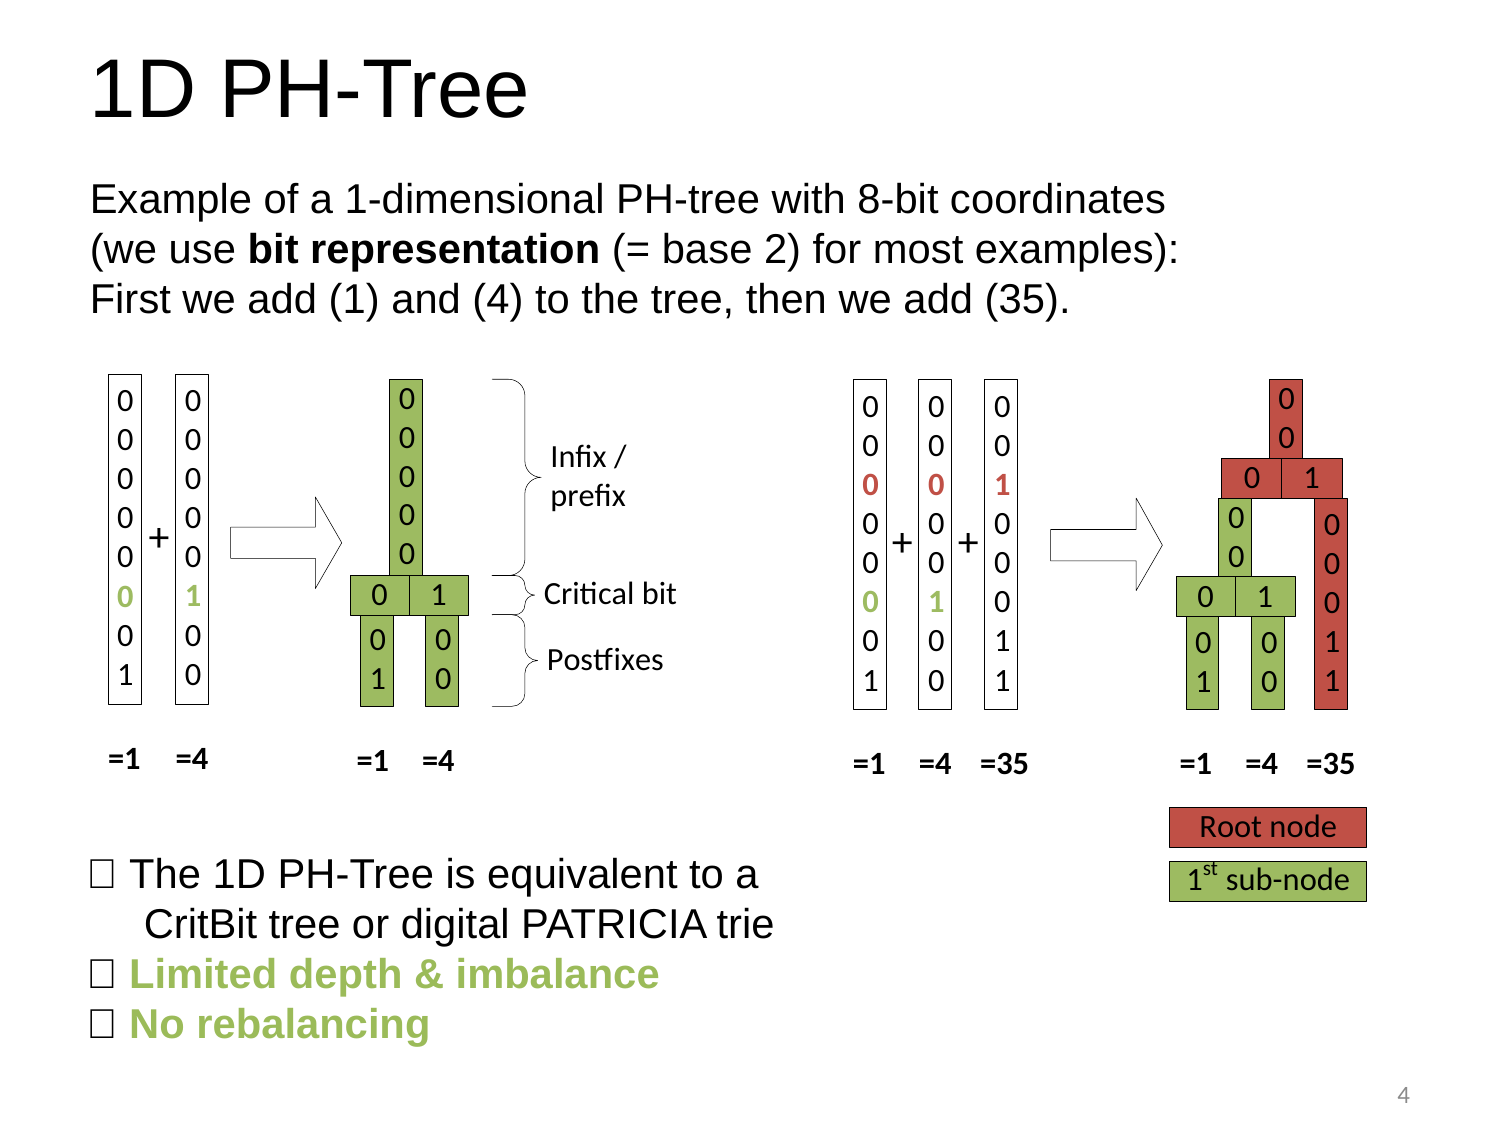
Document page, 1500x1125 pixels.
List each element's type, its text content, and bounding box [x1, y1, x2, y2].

text_box <number> [1074, 1079, 1425, 1107]
picture [145, 440, 212, 782]
picture [849, 440, 1371, 904]
text_box 1D PH-Tree [75, 12, 1425, 155]
text_box  The 1D PH-Tree is equivalent to a CritBit tree or digital PATRICIA trie  Limited depth & imbalance  No rebalancing [71, 833, 1133, 1109]
picture [105, 440, 144, 782]
text_box Example of a 1-dimensional PH-tree with 8-bit coordinates (we use bit representation (= base 2) for most examples): First we add (1) and (4) to the tree, then we add (35). [75, 164, 1441, 440]
picture [227, 440, 680, 784]
